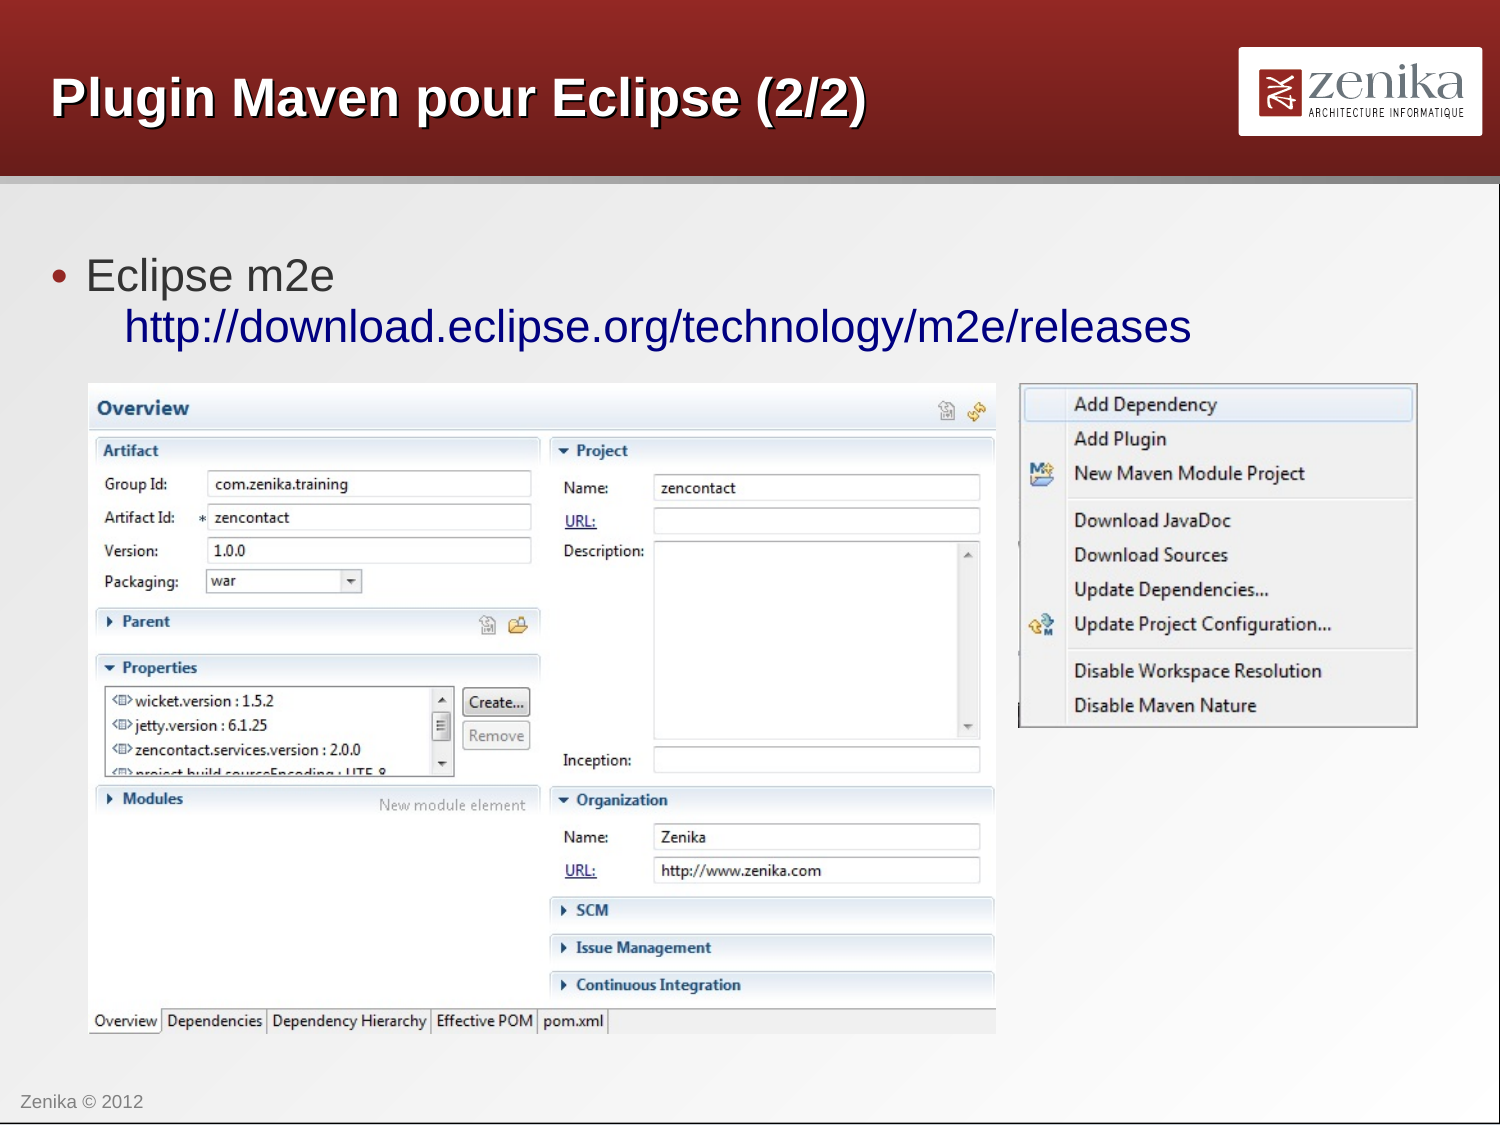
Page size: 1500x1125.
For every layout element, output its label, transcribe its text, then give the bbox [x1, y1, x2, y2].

title Plugin Maven pour Eclipse (2/2) [50, 15, 1206, 180]
picture [1018, 383, 1418, 728]
picture [1257, 58, 1464, 125]
list Eclipse m2e http://download.eclipse.org/technology/m2e/releases [50, 249, 1435, 1079]
picture [88, 383, 996, 1034]
